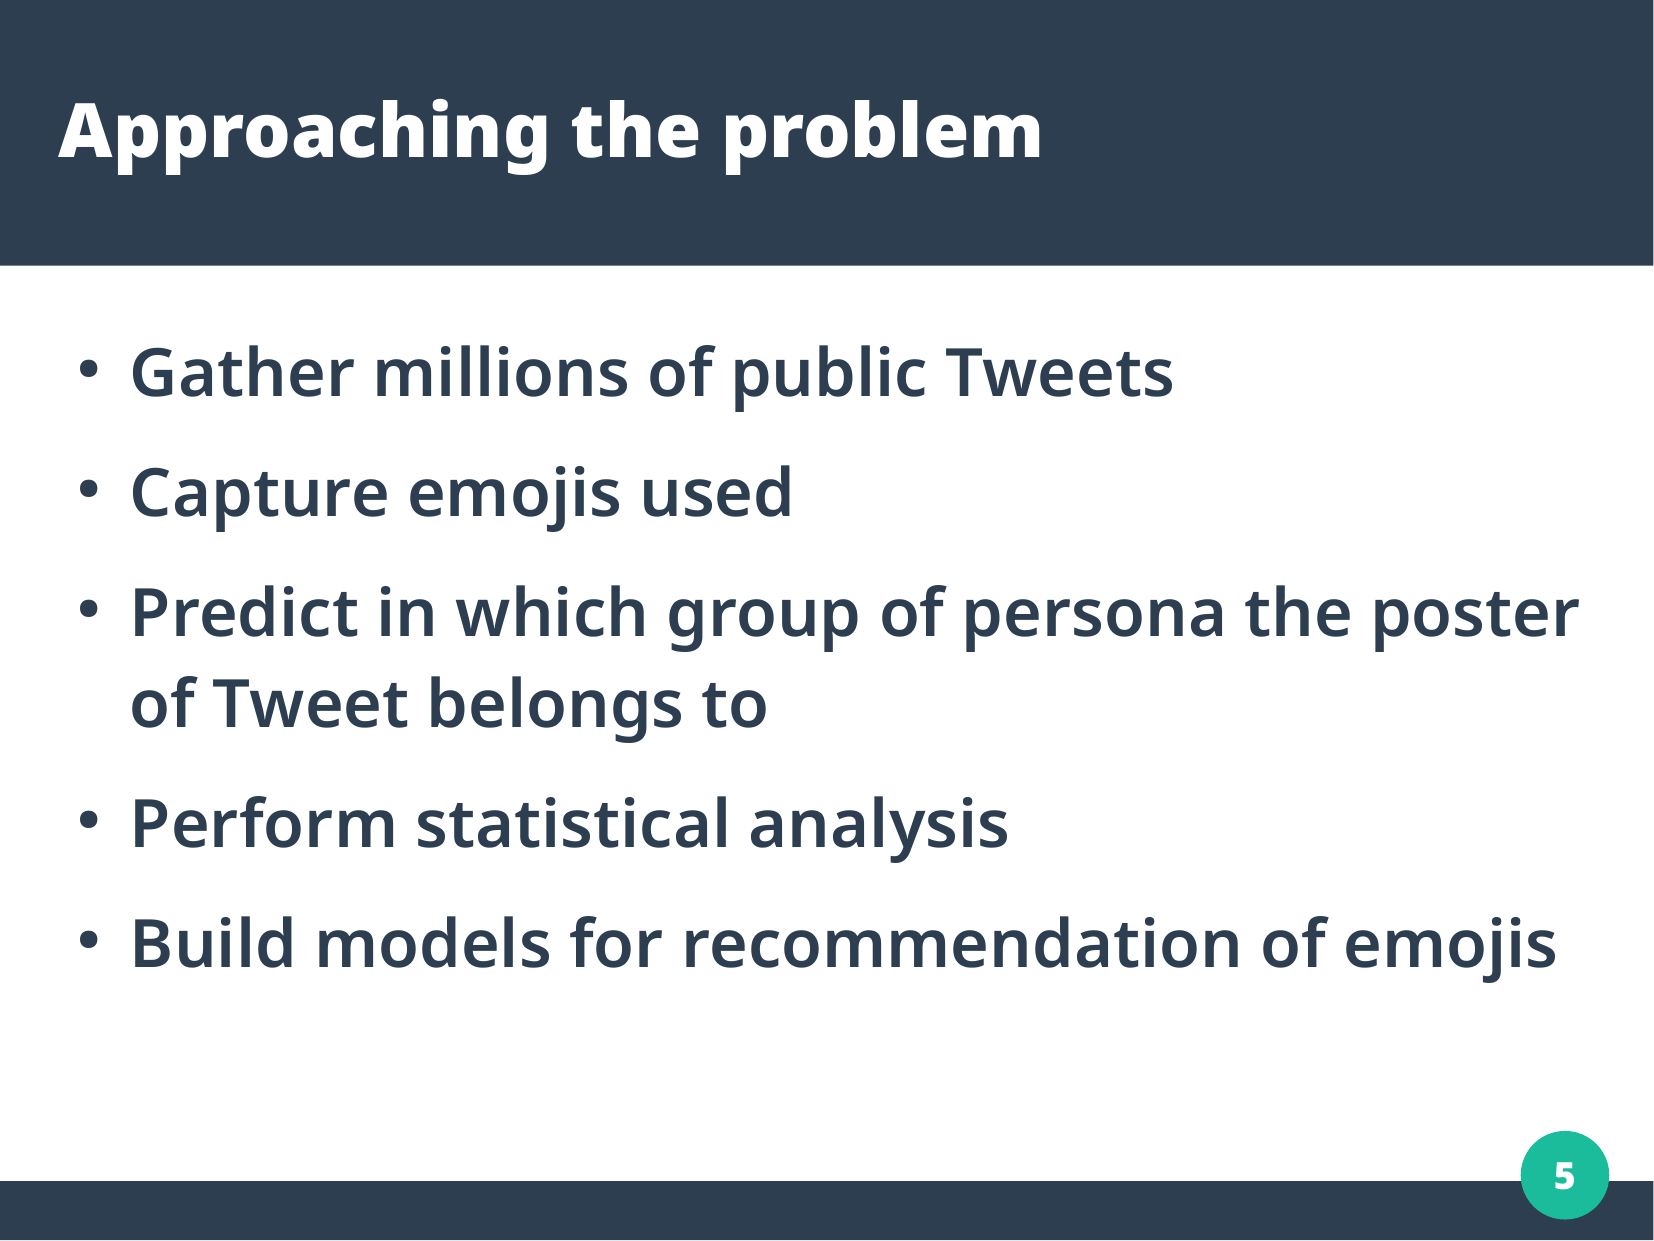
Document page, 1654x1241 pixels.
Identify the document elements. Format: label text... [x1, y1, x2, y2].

list Gather millions of public Tweets Capture emojis used Predict in which group of persona the poster of Tweet belongs to Perform statistical analysis Build models for recommendation of emojis [59, 324, 1595, 1152]
title Approaching the problem [59, 49, 1595, 207]
